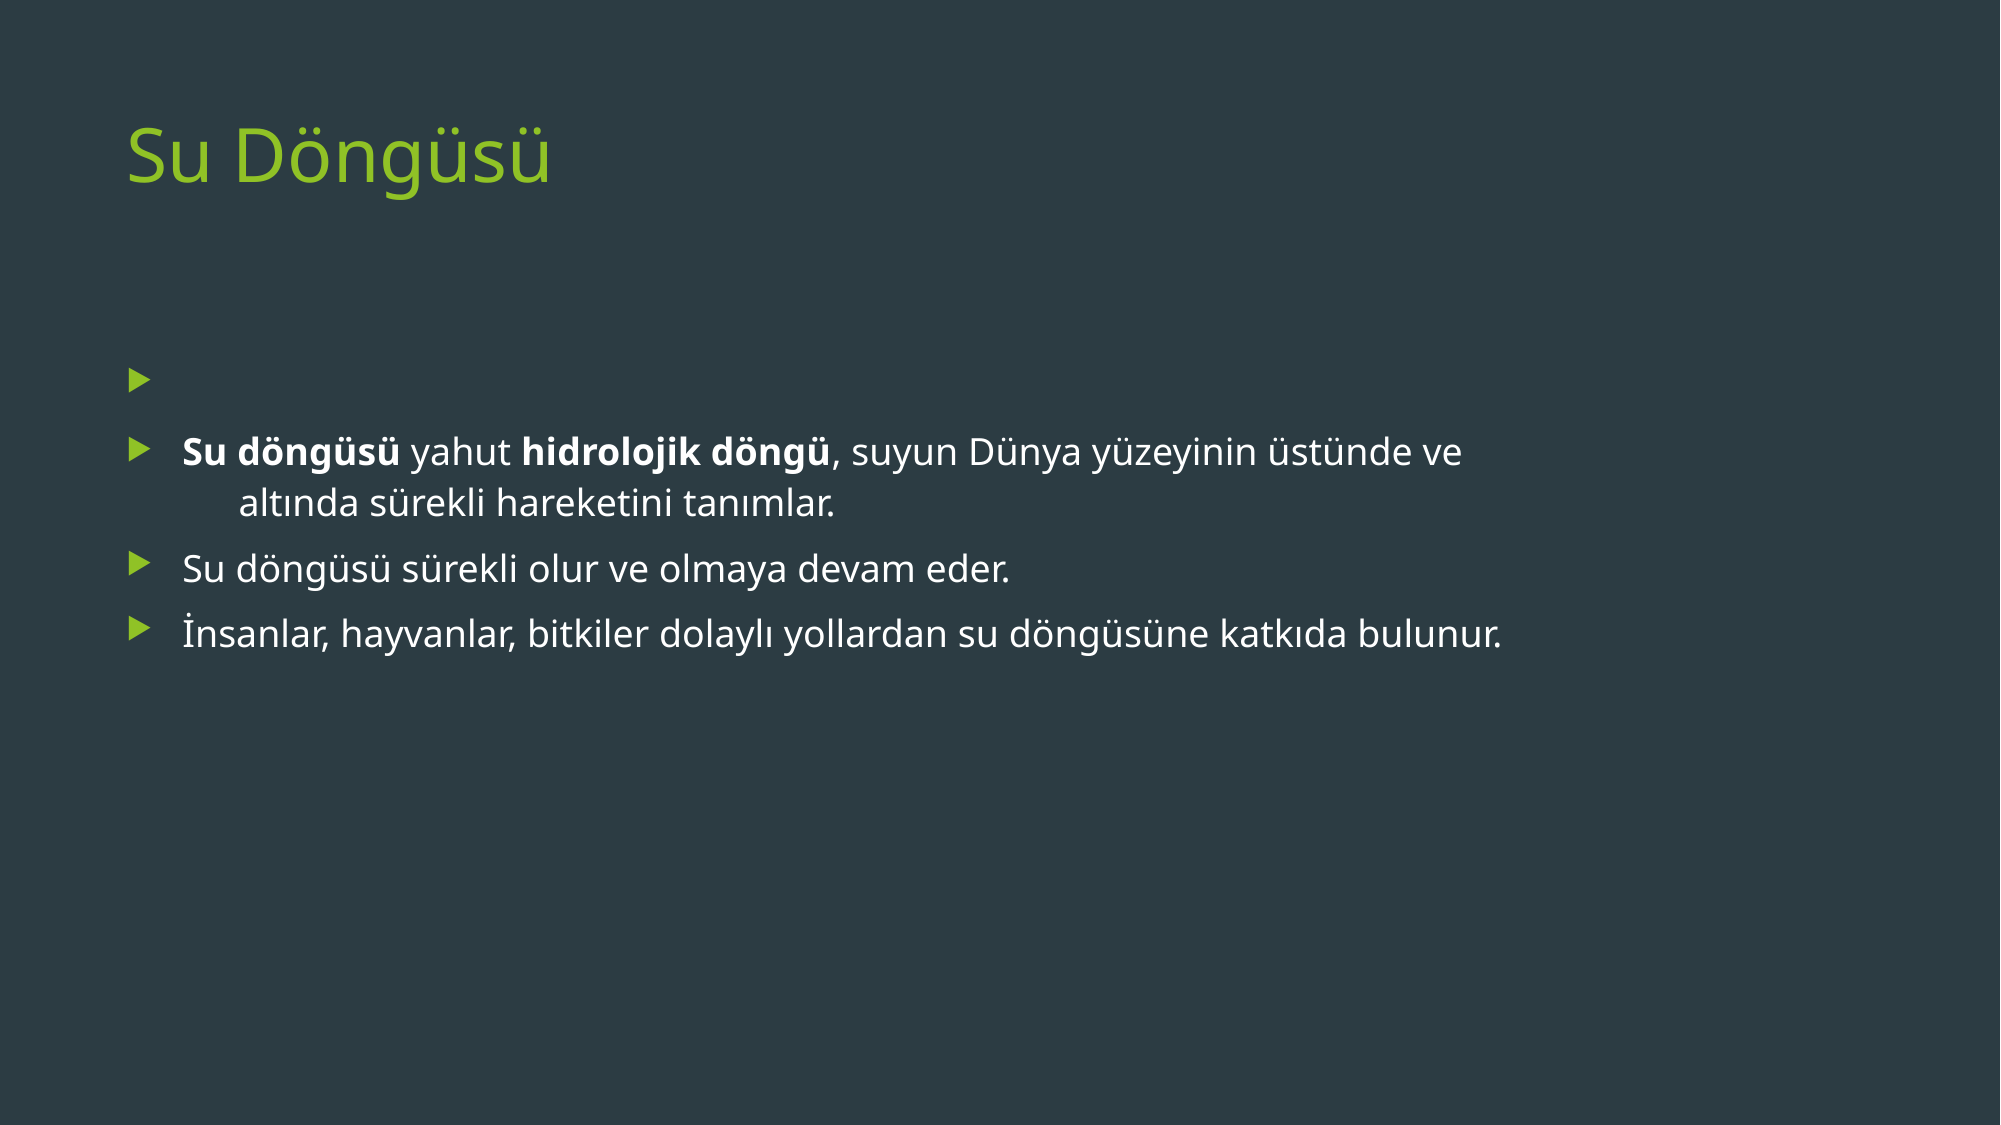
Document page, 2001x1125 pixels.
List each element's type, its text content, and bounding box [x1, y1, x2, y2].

title Su Döngüsü [111, 99, 1522, 317]
list Su döngüsü yahut hidrolojik döngü, suyun Dünya yüzeyinin üstünde ve altında sürekli hareketini tanımlar. Su döngüsü sürekli olur ve olmaya devam eder. İnsanlar, hayvanlar, bitkiler dolaylı yollardan su döngüsüne katkıda bulunur. [111, 354, 1522, 992]
